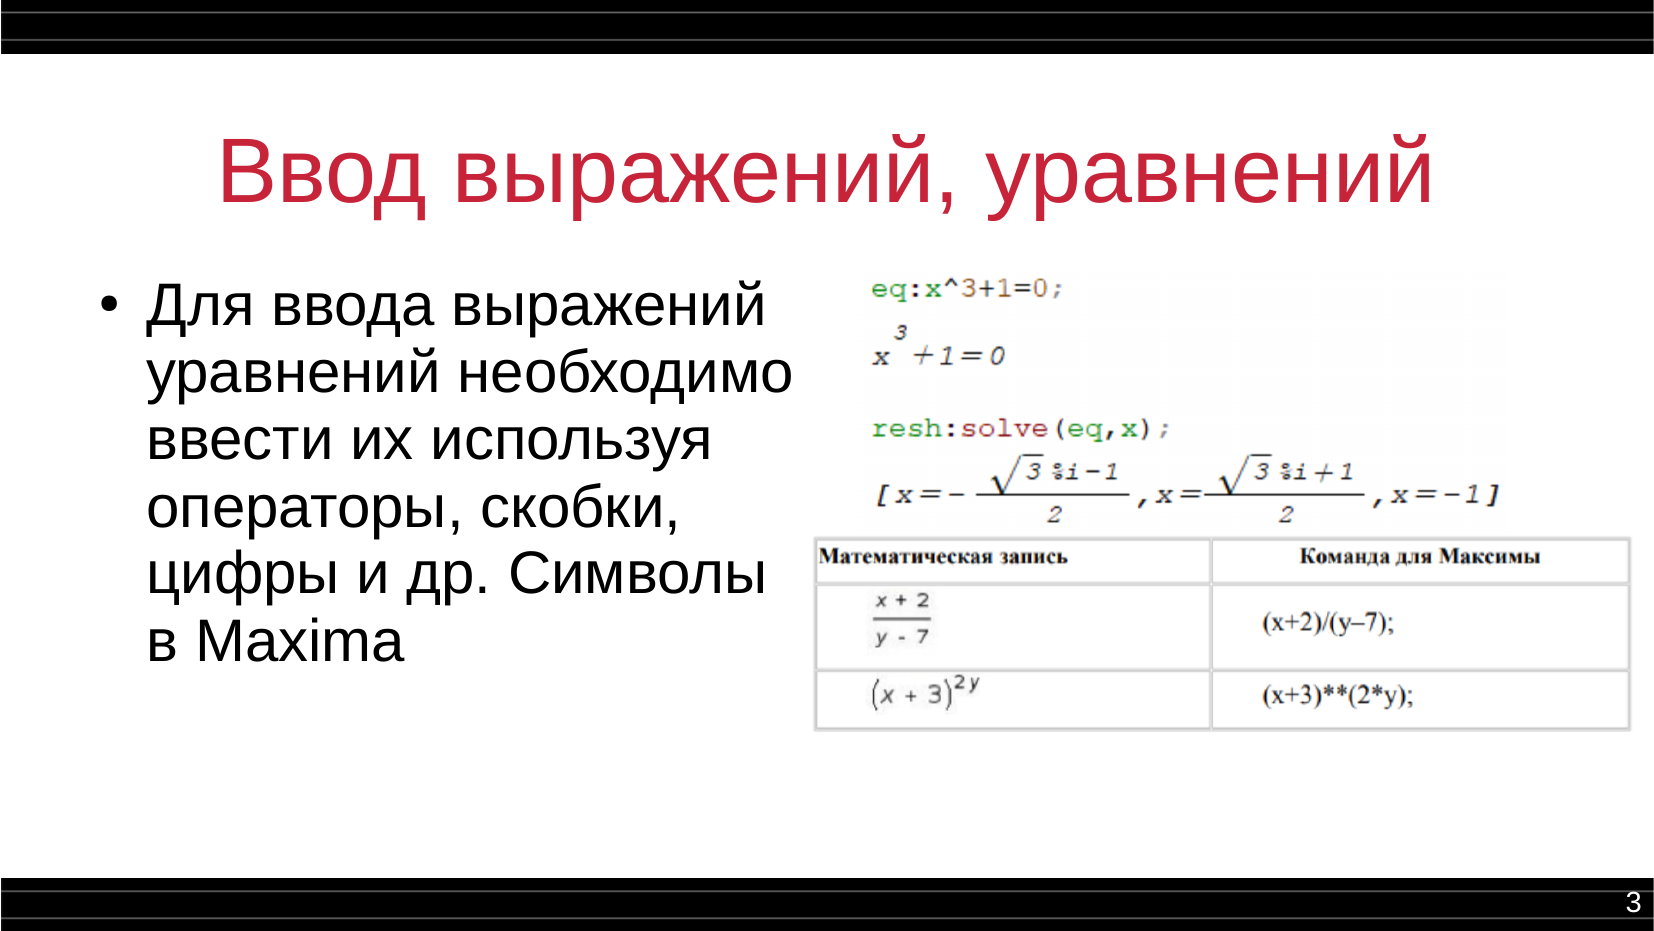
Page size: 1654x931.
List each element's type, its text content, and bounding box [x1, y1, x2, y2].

title Ввод выражений, уравнений [82, 92, 1571, 249]
list Для ввода выражений уравнений необходимо ввести их используя операторы, скобки, цифры и др. Символы в Maxima [82, 271, 809, 758]
picture [1, 878, 1654, 931]
picture [1, 0, 1654, 54]
picture [808, 271, 1636, 732]
